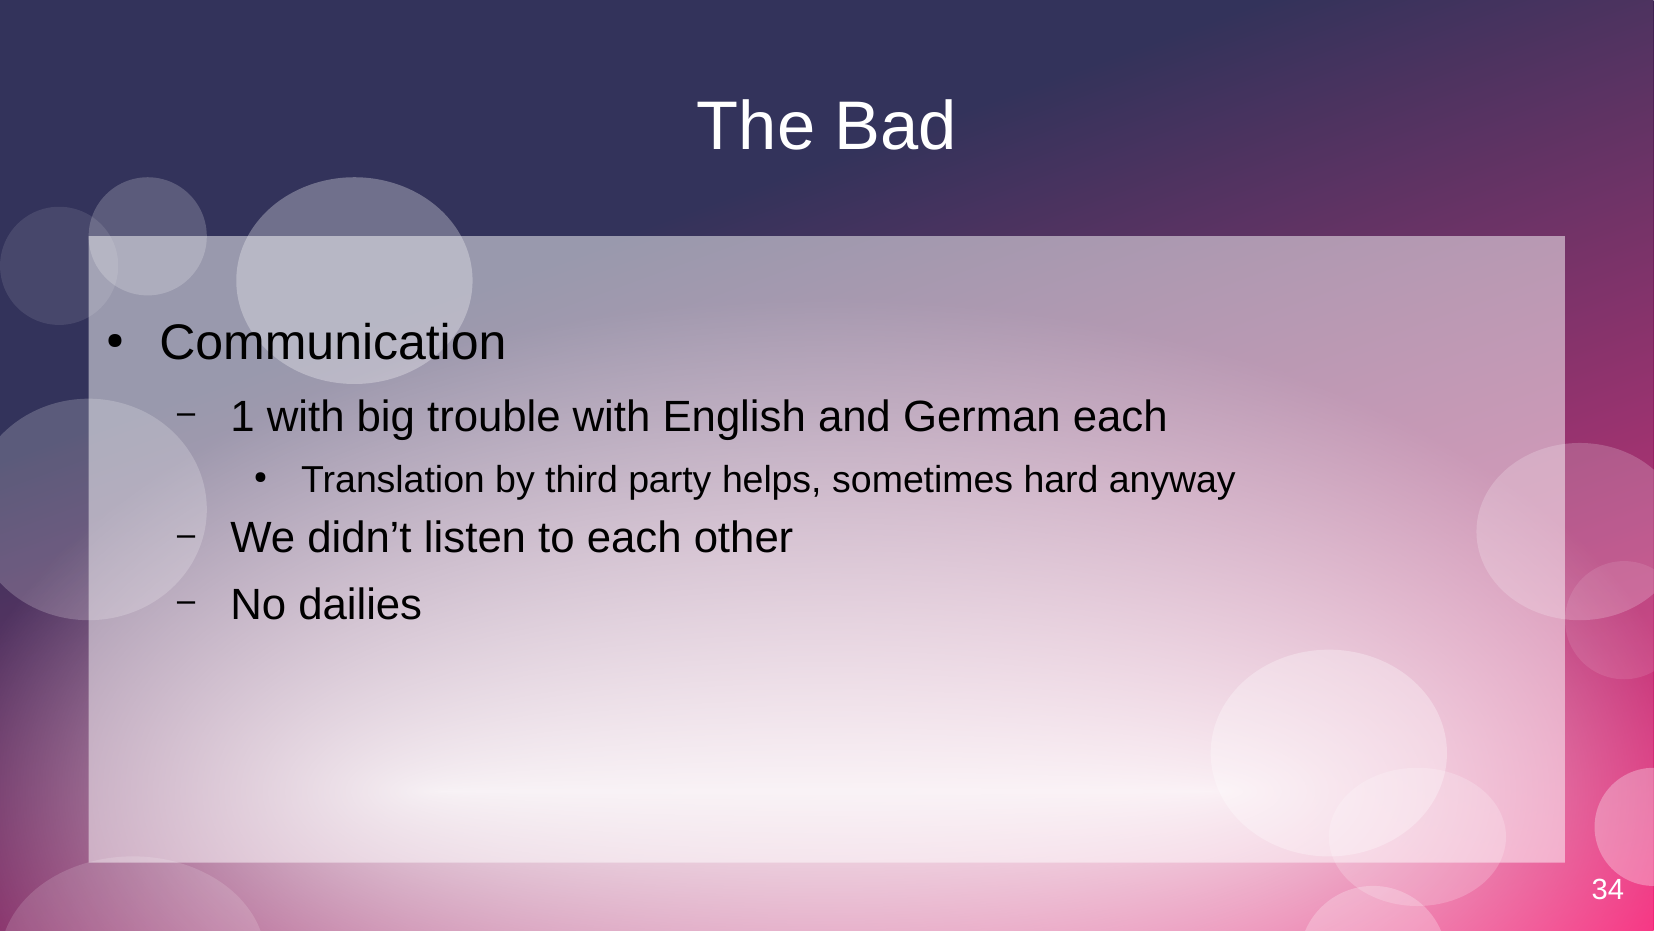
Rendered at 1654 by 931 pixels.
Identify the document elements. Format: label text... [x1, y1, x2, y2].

title The Bad [88, 44, 1565, 207]
list Communication 1 with big trouble with English and German each Translation by third party helps, sometimes hard anyway We didn’t listen to each other No dailies [88, 236, 1565, 863]
